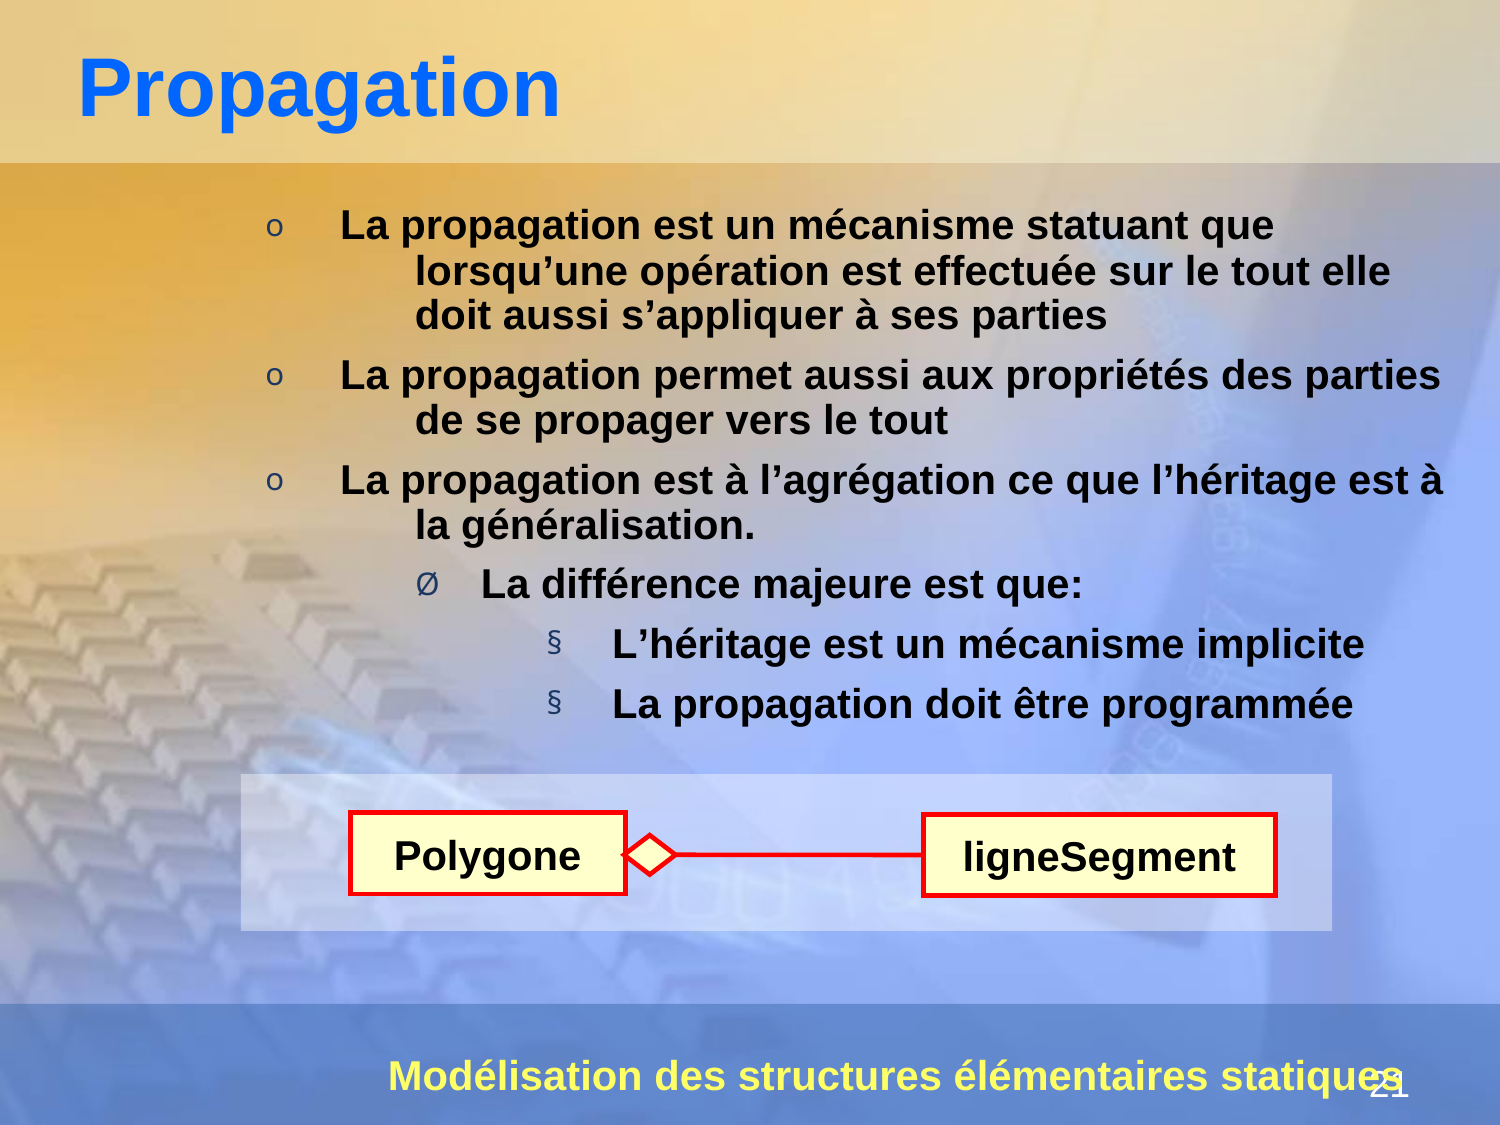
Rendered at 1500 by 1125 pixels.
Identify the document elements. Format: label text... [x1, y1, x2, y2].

text_box Polygone [350, 813, 625, 894]
list La propagation est un mécanisme statuant que lorsqu’une opération est effectuée sur le tout elle doit aussi s’appliquer à ses parties La propagation permet aussi aux propriétés des parties de se propager vers le tout La propagation est à l’agrégation ce que l’héritage est à la généralisation. La différence majeure est que: L’héritage est un mécanisme implicite La propagation doit être programmée [62, 196, 1470, 738]
text_box ligneSegment [924, 814, 1275, 896]
text_box [241, 774, 1332, 931]
title Propagation [62, 37, 1469, 143]
text_box Modélisation des structures élémentaires statiques [388, 1049, 1404, 1099]
